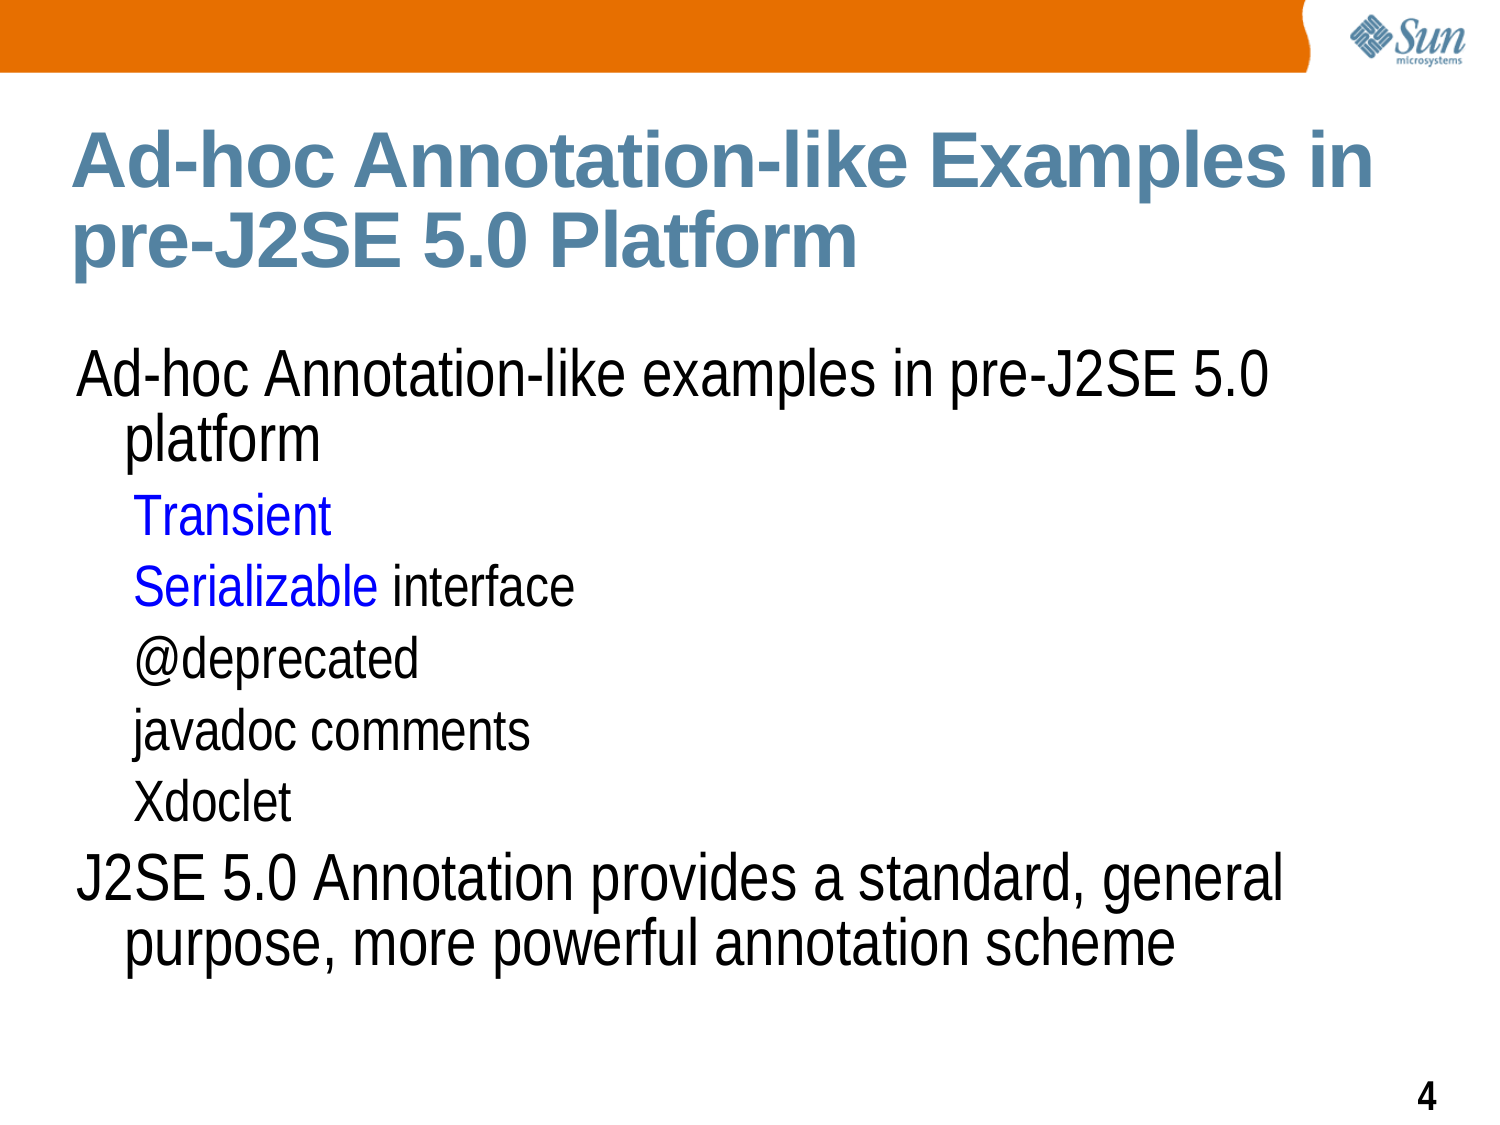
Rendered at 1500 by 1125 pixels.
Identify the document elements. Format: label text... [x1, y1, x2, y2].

picture [0, 0, 1500, 75]
title Ad-hoc Annotation-like Examples in pre-J2SE 5.0 Platform [70, 124, 1433, 301]
list Ad-hoc Annotation-like examples in pre-J2SE 5.0 platform Transient Serializable interface @deprecated javadoc comments Xdoclet J2SE 5.0 Annotation provides a standard, general purpose, more powerful annotation scheme [56, 344, 1413, 1125]
